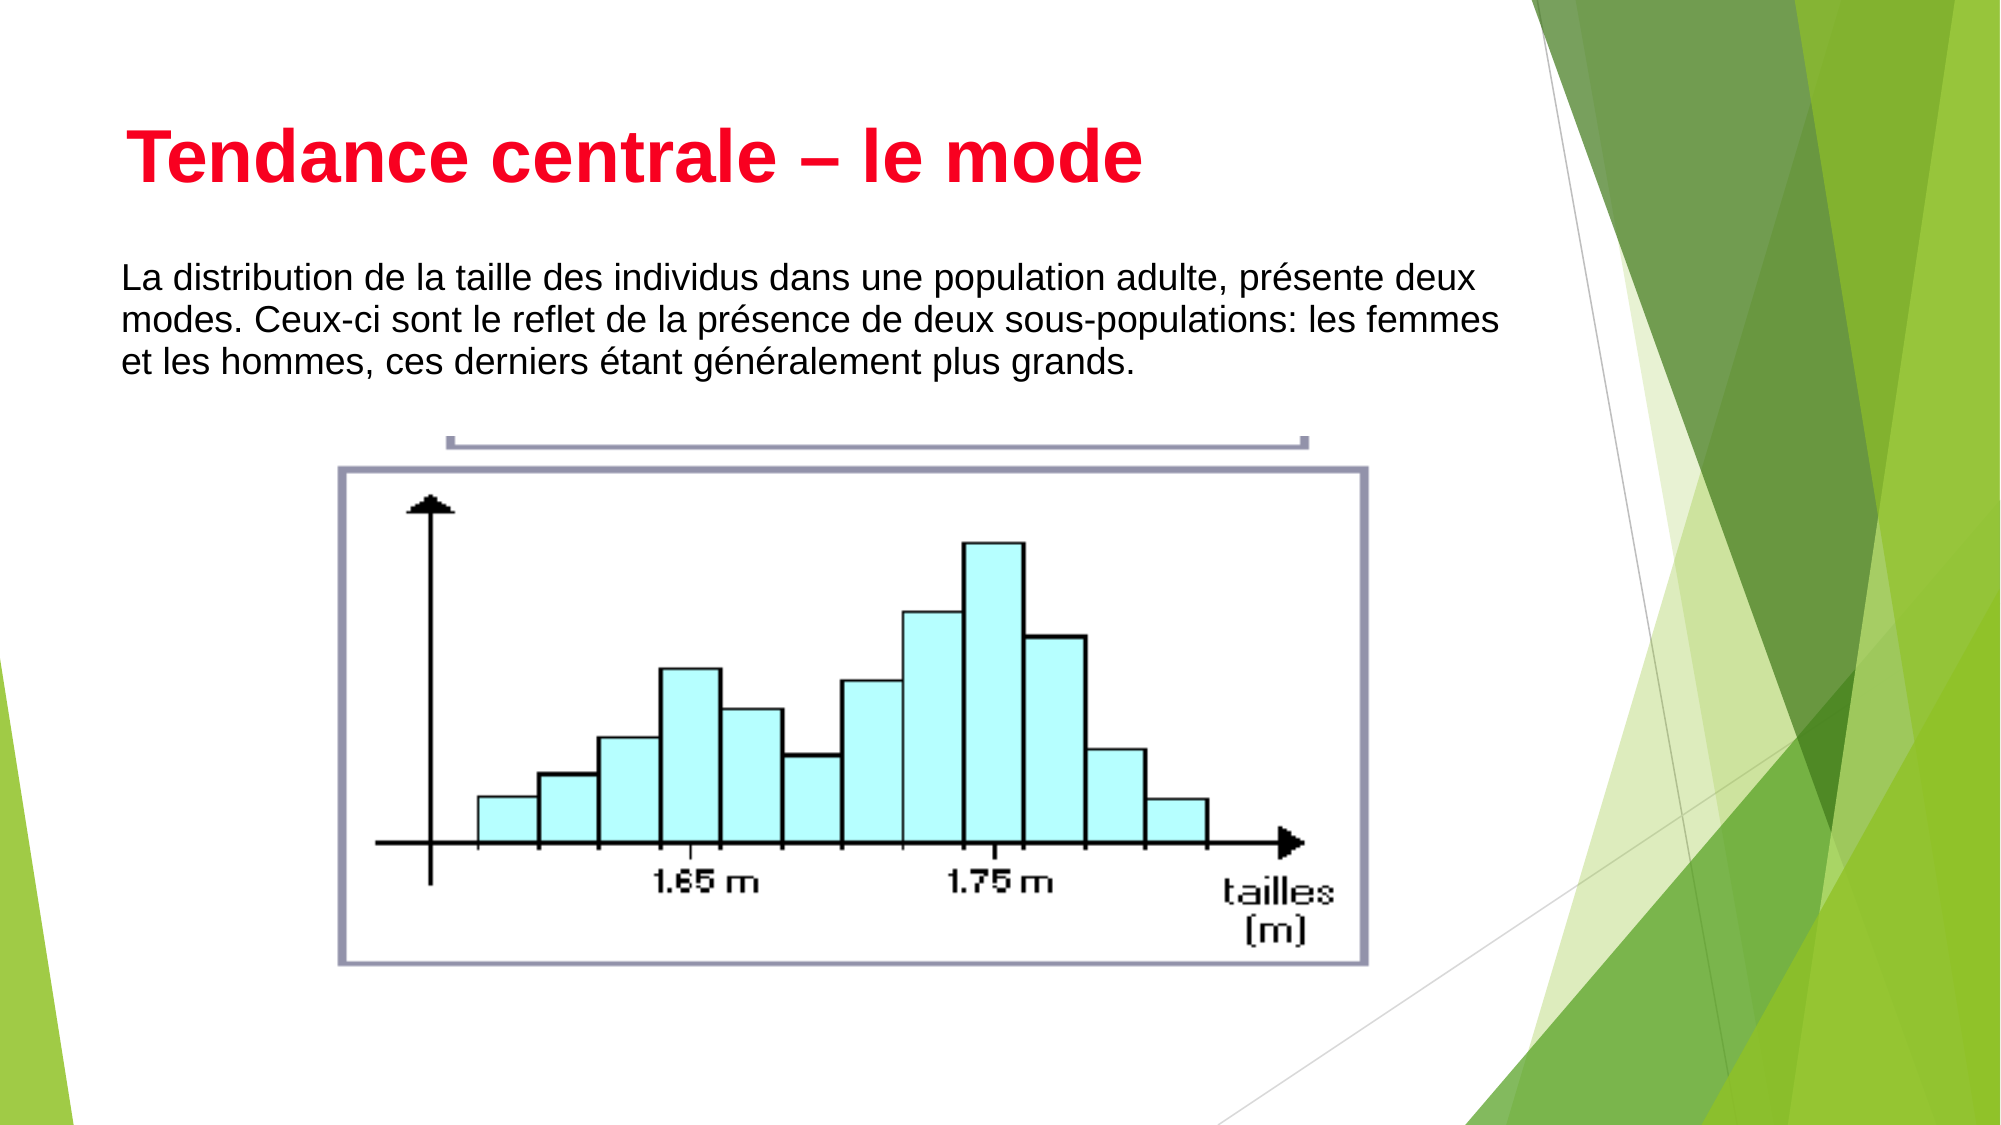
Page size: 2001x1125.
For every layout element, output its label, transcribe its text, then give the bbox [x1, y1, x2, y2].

text_box La distribution de la taille des individus dans une population adulte, présente deux modes. Ceux-ci sont le reflet de la présence de deux sous-populations: les femmes et les hommes, ces derniers étant généralement plus grands. [106, 248, 1536, 438]
picture [283, 438, 1418, 981]
title Tendance centrale – le mode [111, 99, 1522, 235]
